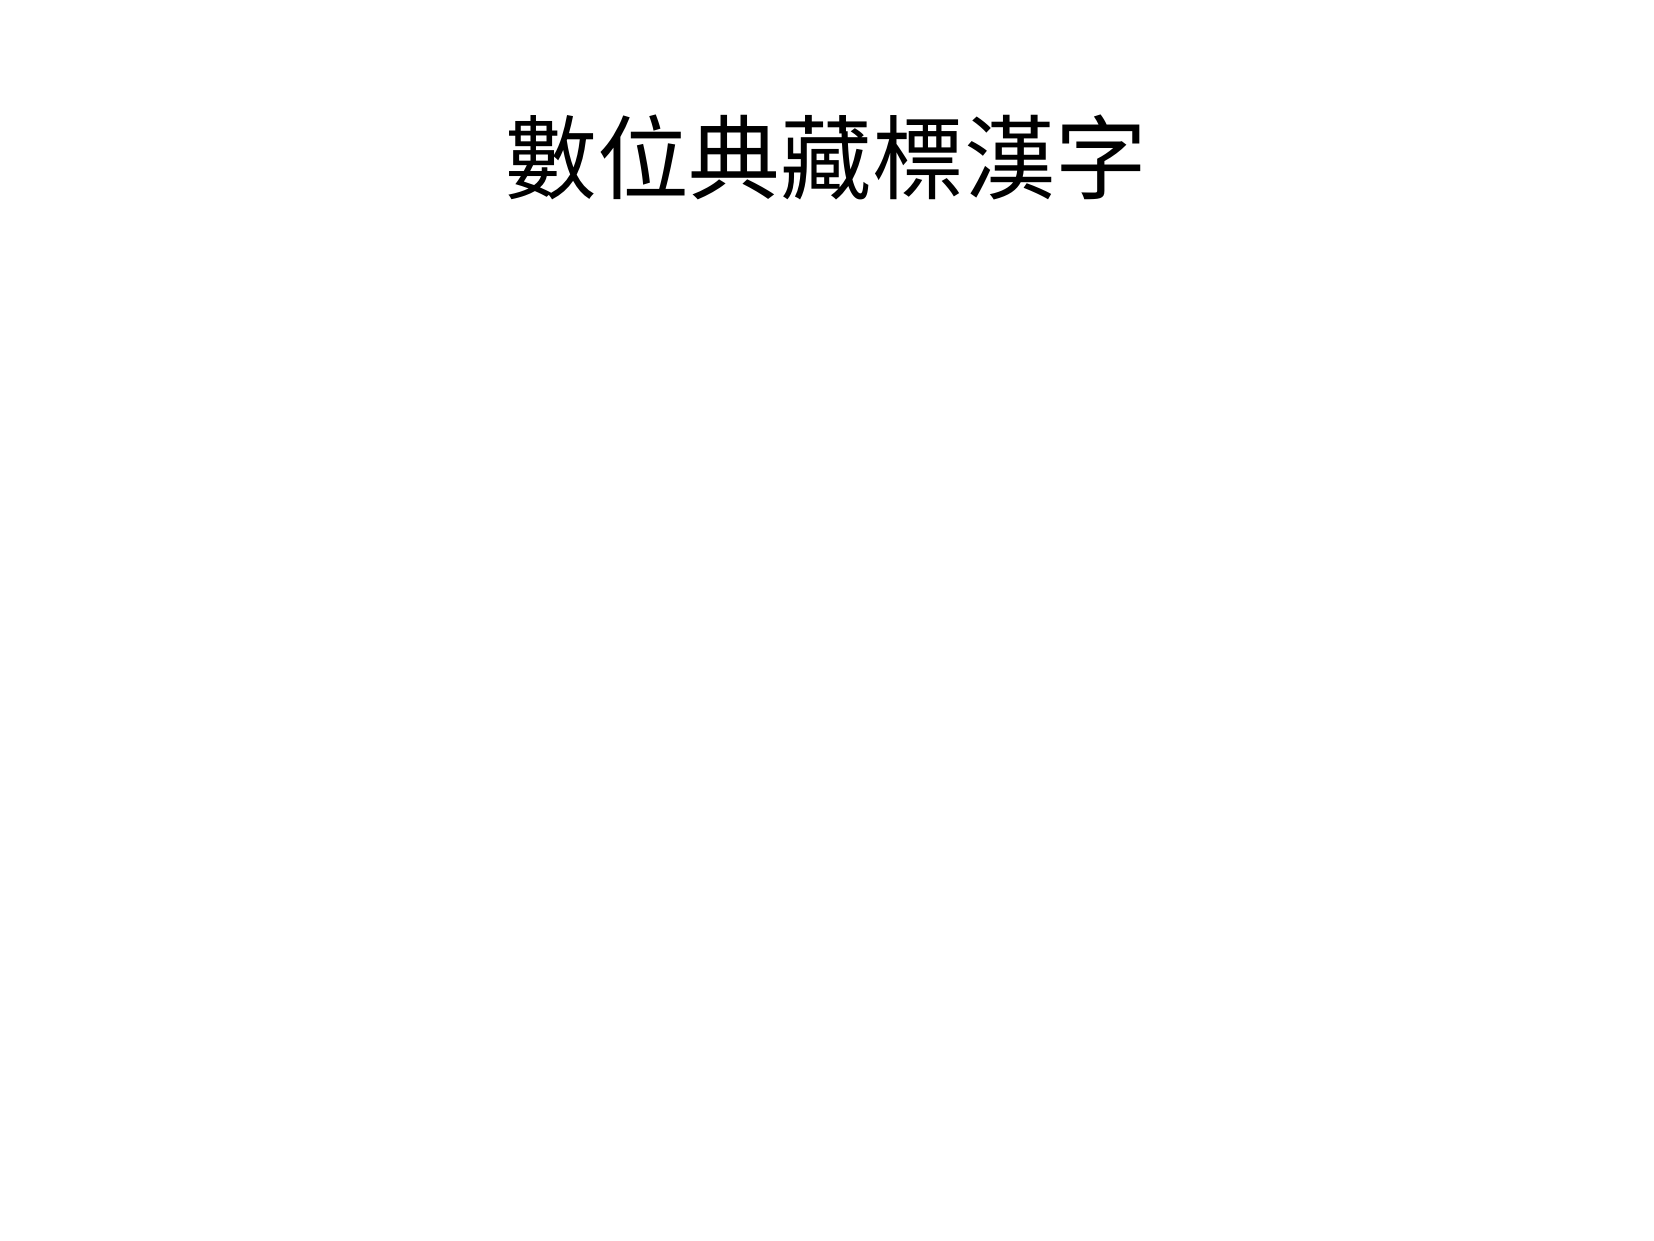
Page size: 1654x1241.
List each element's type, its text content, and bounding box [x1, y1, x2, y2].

title 數位典藏標漢字 [82, 49, 1571, 257]
